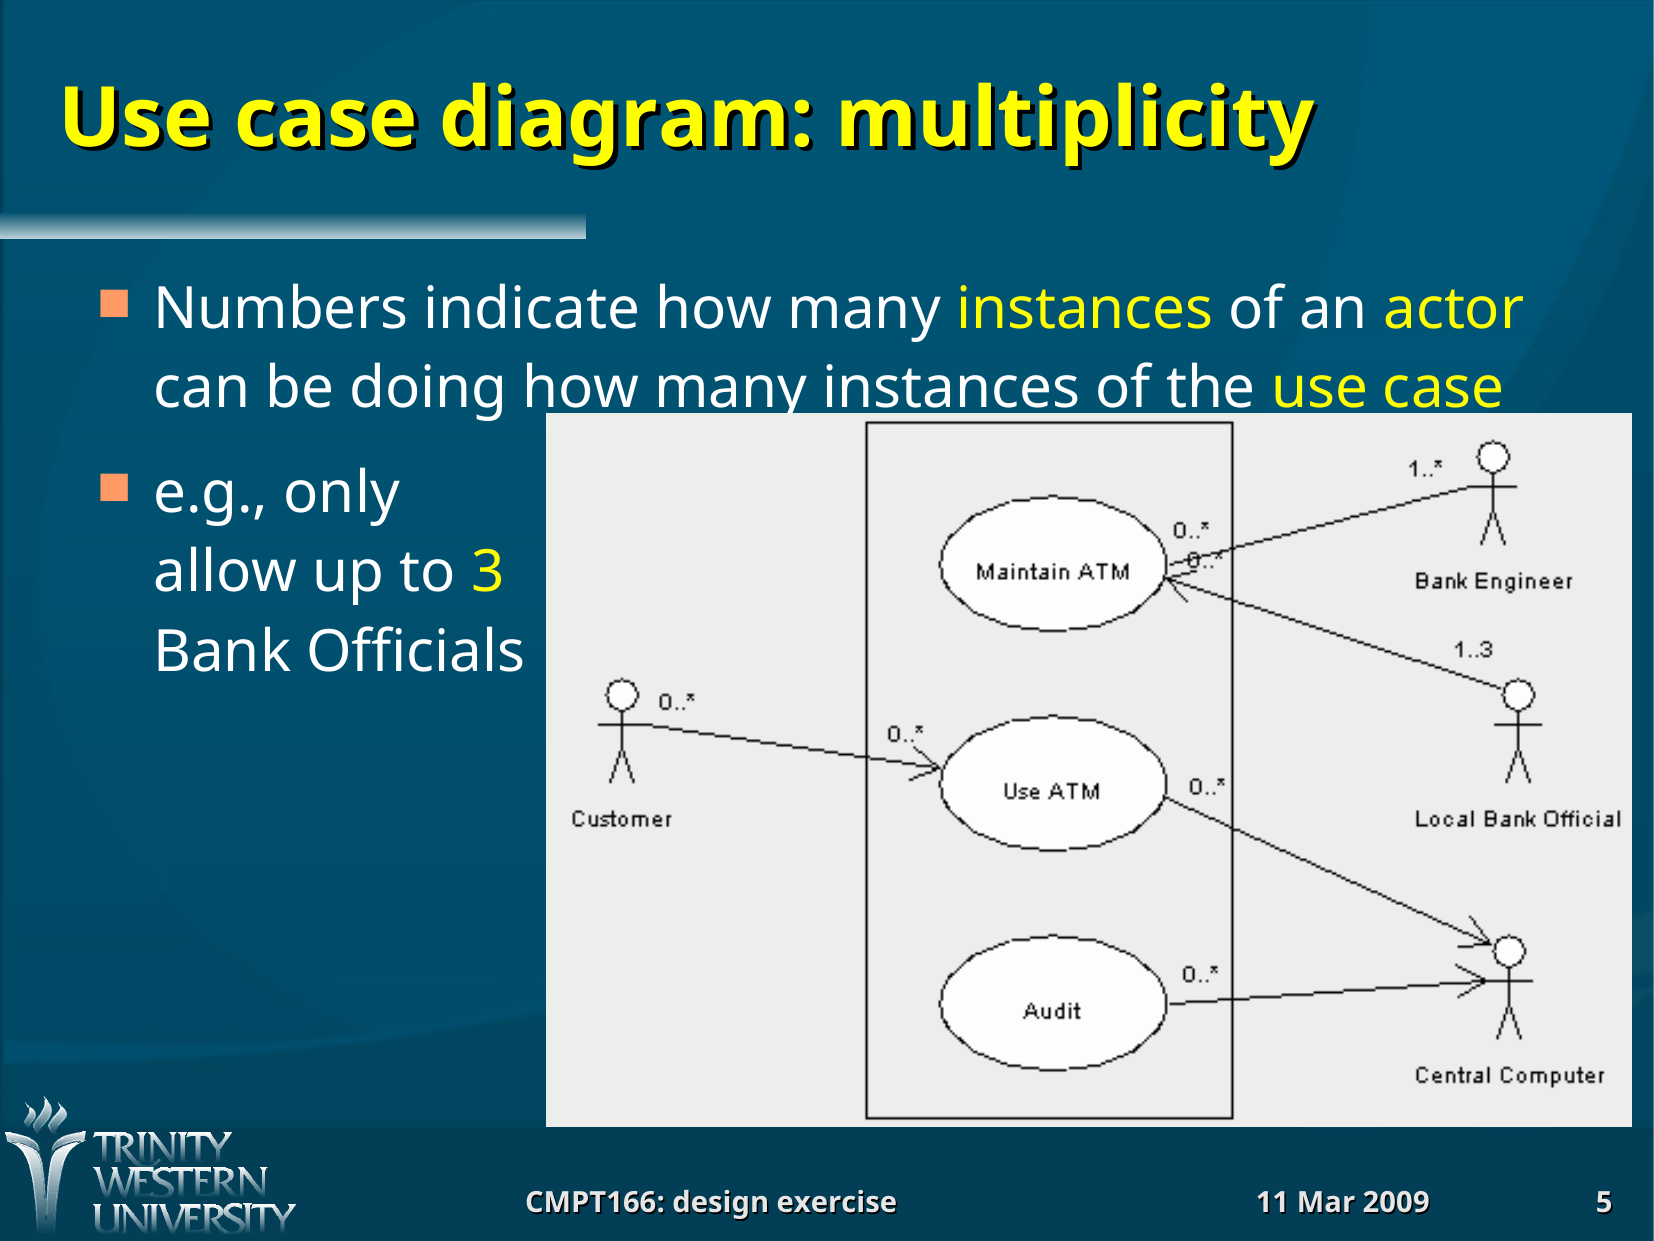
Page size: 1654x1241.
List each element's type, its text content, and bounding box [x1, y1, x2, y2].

picture [38, 1227, 54, 1232]
picture [547, 413, 1654, 1126]
title Use case diagram: multiplicity [59, 27, 1548, 201]
list Numbers indicate how many instances of an actor can be doing how many instances of the use case e.g., only allow up to 3 Bank Officials [82, 266, 1571, 699]
